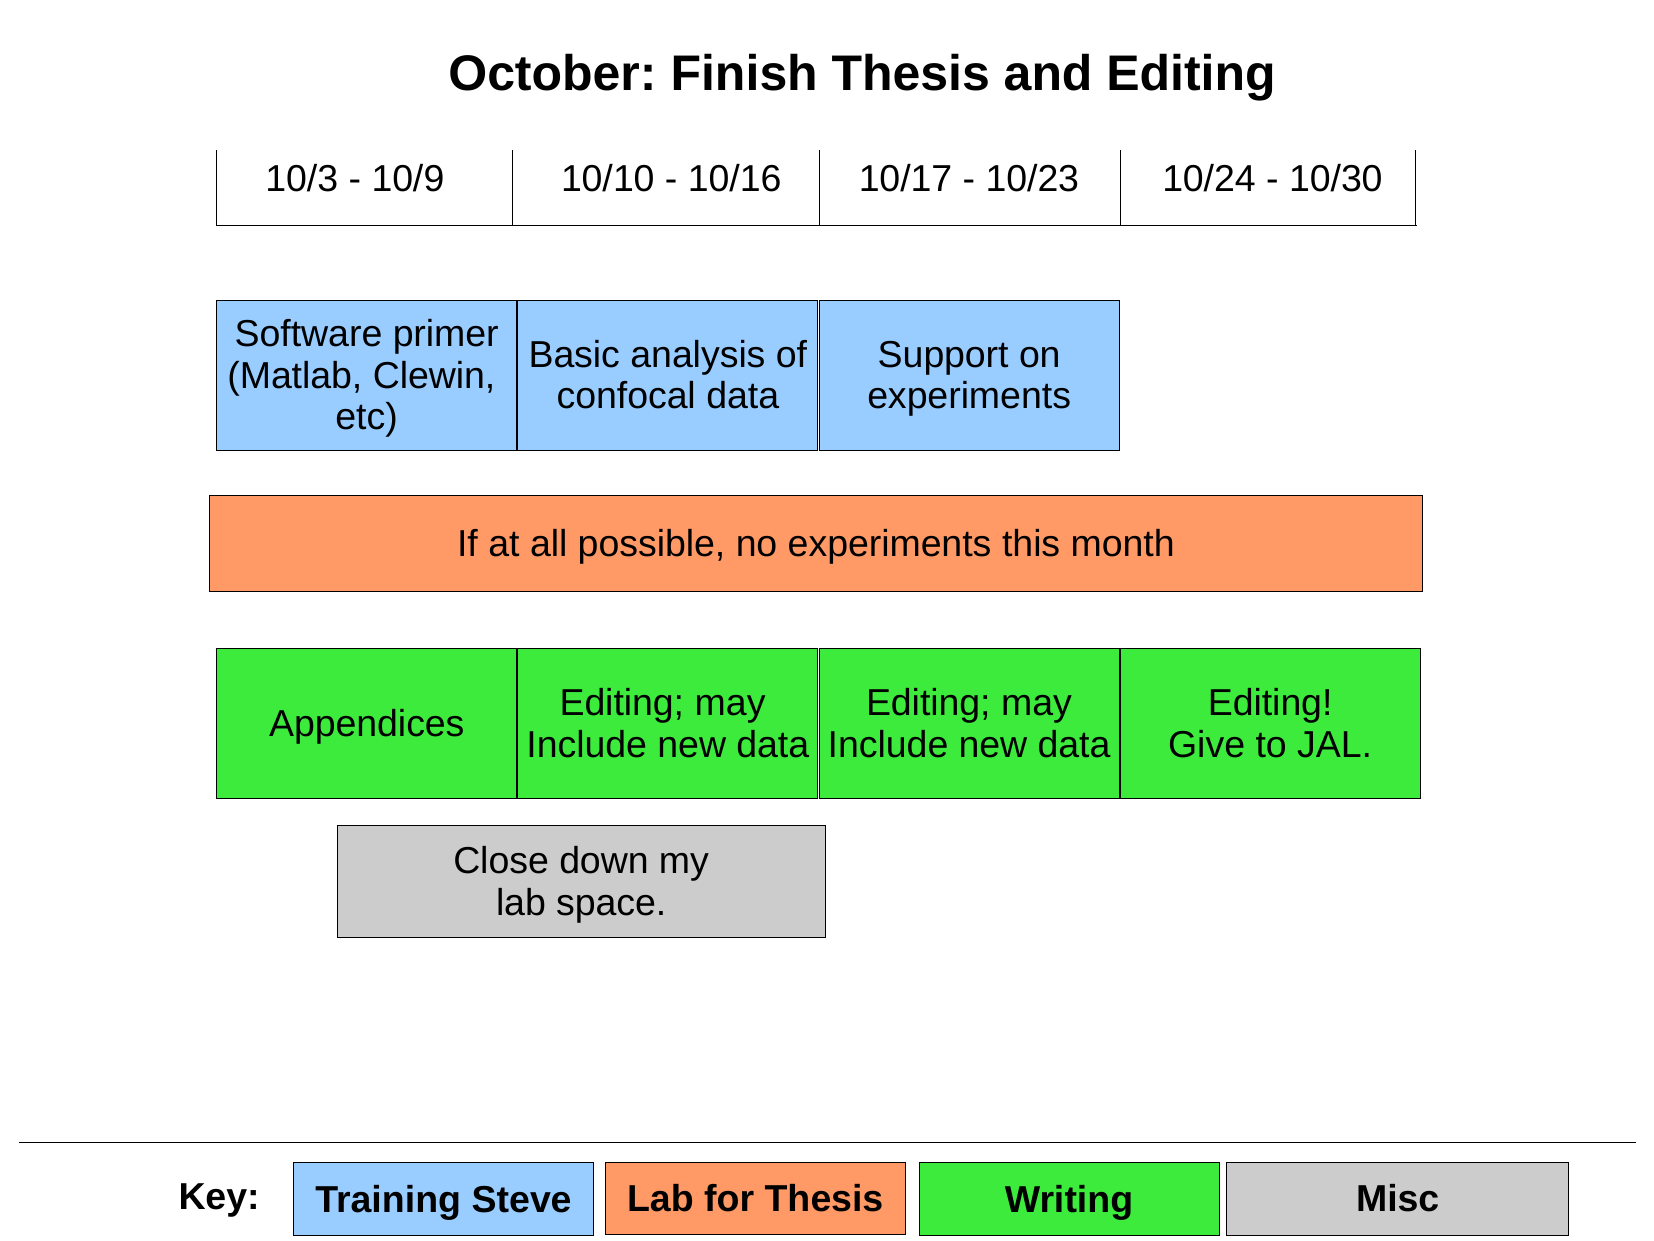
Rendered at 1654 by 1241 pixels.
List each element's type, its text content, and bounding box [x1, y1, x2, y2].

text_box October: Finish Thesis and Editing [412, 37, 1313, 110]
text_box Writing [919, 1162, 1220, 1236]
text_box 10/17 - 10/23 [832, 150, 1105, 207]
text_box Appendices [216, 648, 517, 799]
text_box Editing; may Include new data [517, 648, 818, 799]
text_box Editing; may Include new data [819, 648, 1120, 799]
text_box Basic analysis of confocal data [517, 300, 818, 451]
text_box Software primer (Matlab, Clewin, etc) [216, 300, 517, 451]
text_box 10/3 - 10/9 [242, 150, 468, 207]
text_box Support on experiments [819, 300, 1120, 451]
text_box 10/24 - 10/30 [1140, 150, 1405, 208]
text_box If at all possible, no experiments this month [209, 495, 1423, 592]
text_box Misc [1226, 1162, 1569, 1236]
text_box Training Steve [293, 1162, 594, 1236]
text_box Key: [49, 1168, 275, 1227]
text_box Close down my lab space. [337, 825, 826, 938]
text_box 10/10 - 10/16 [537, 150, 805, 207]
text_box Editing! Give to JAL. [1120, 648, 1421, 799]
text_box Lab for Thesis [605, 1162, 906, 1235]
